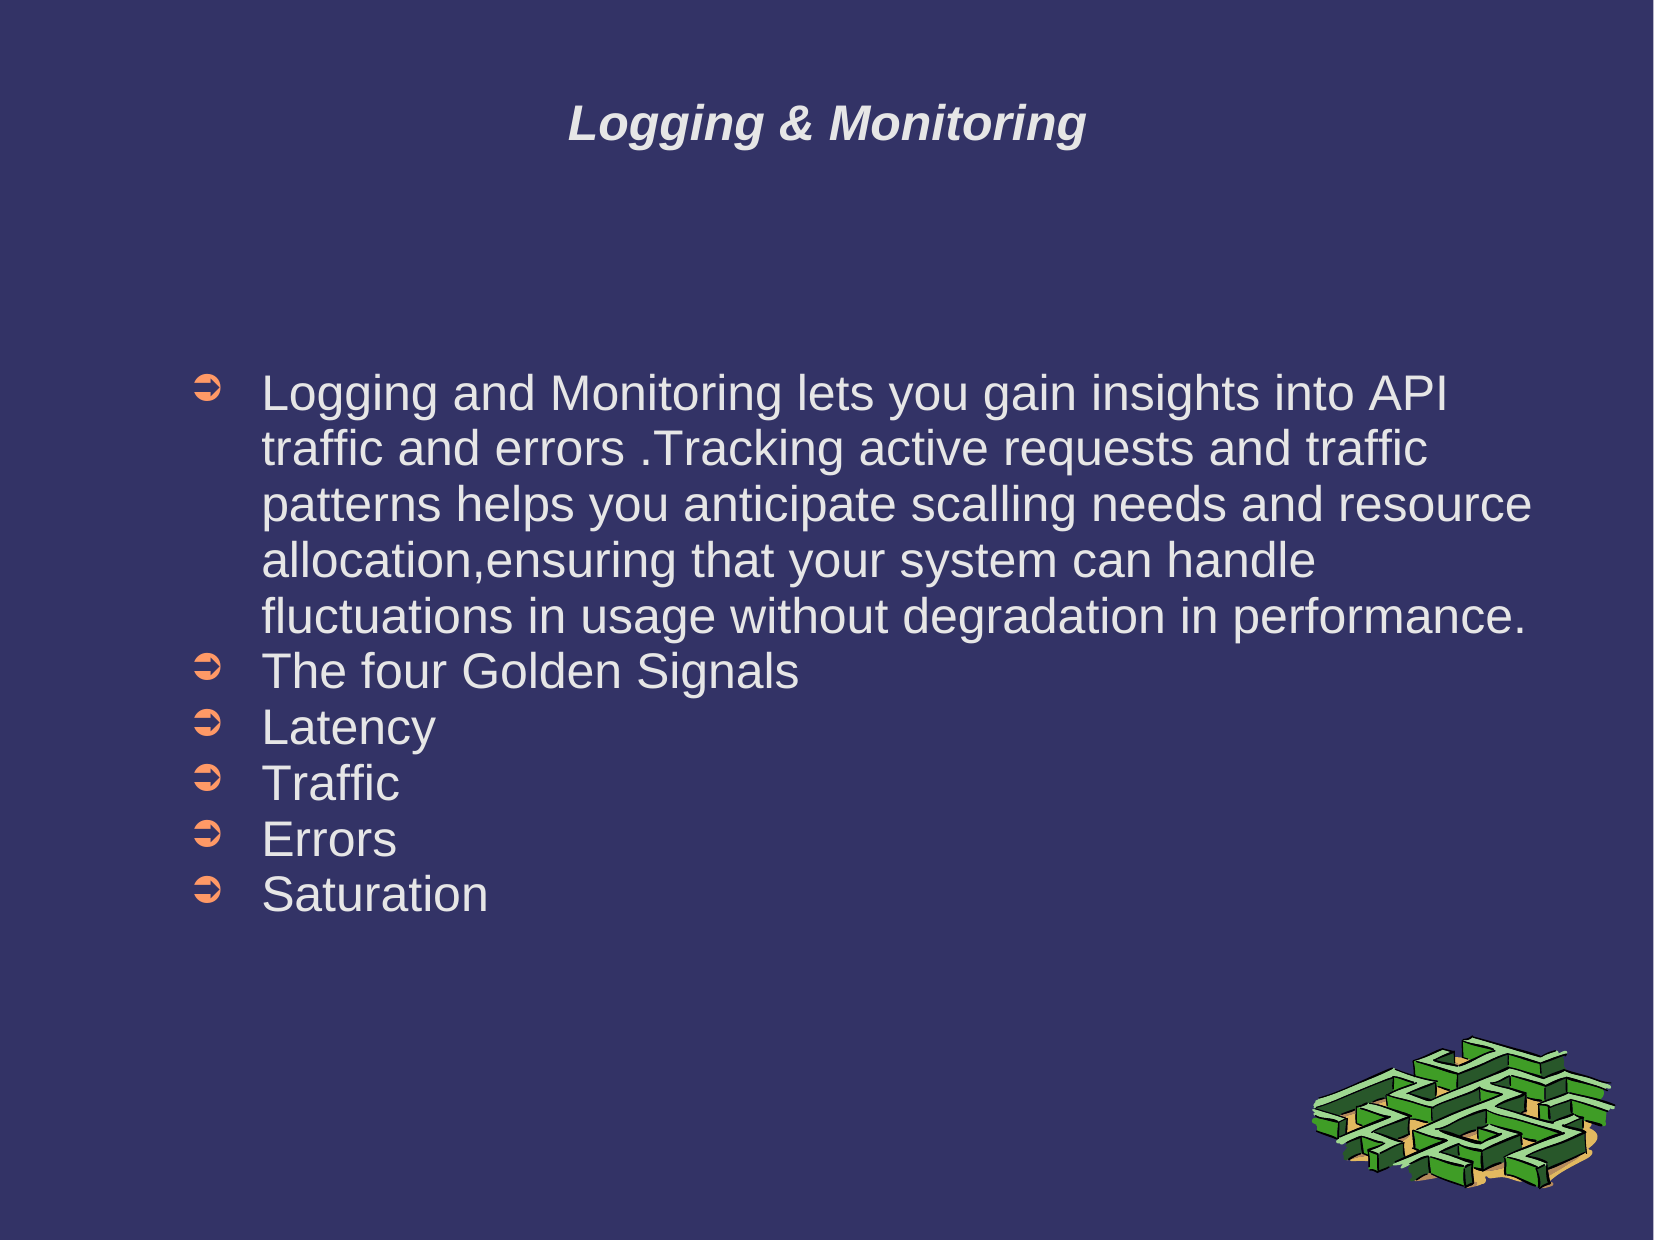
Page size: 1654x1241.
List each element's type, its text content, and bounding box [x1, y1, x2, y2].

title Logging & Monitoring [121, 19, 1534, 227]
list Logging and Monitoring lets you gain insights into API traffic and errors .Tracking active requests and traffic patterns helps you anticipate scalling needs and resource allocation,ensuring that your system can handle fluctuations in usage without degradation in performance. The four Golden Signals Latency Traffic Errors Saturation [178, 364, 1570, 1147]
